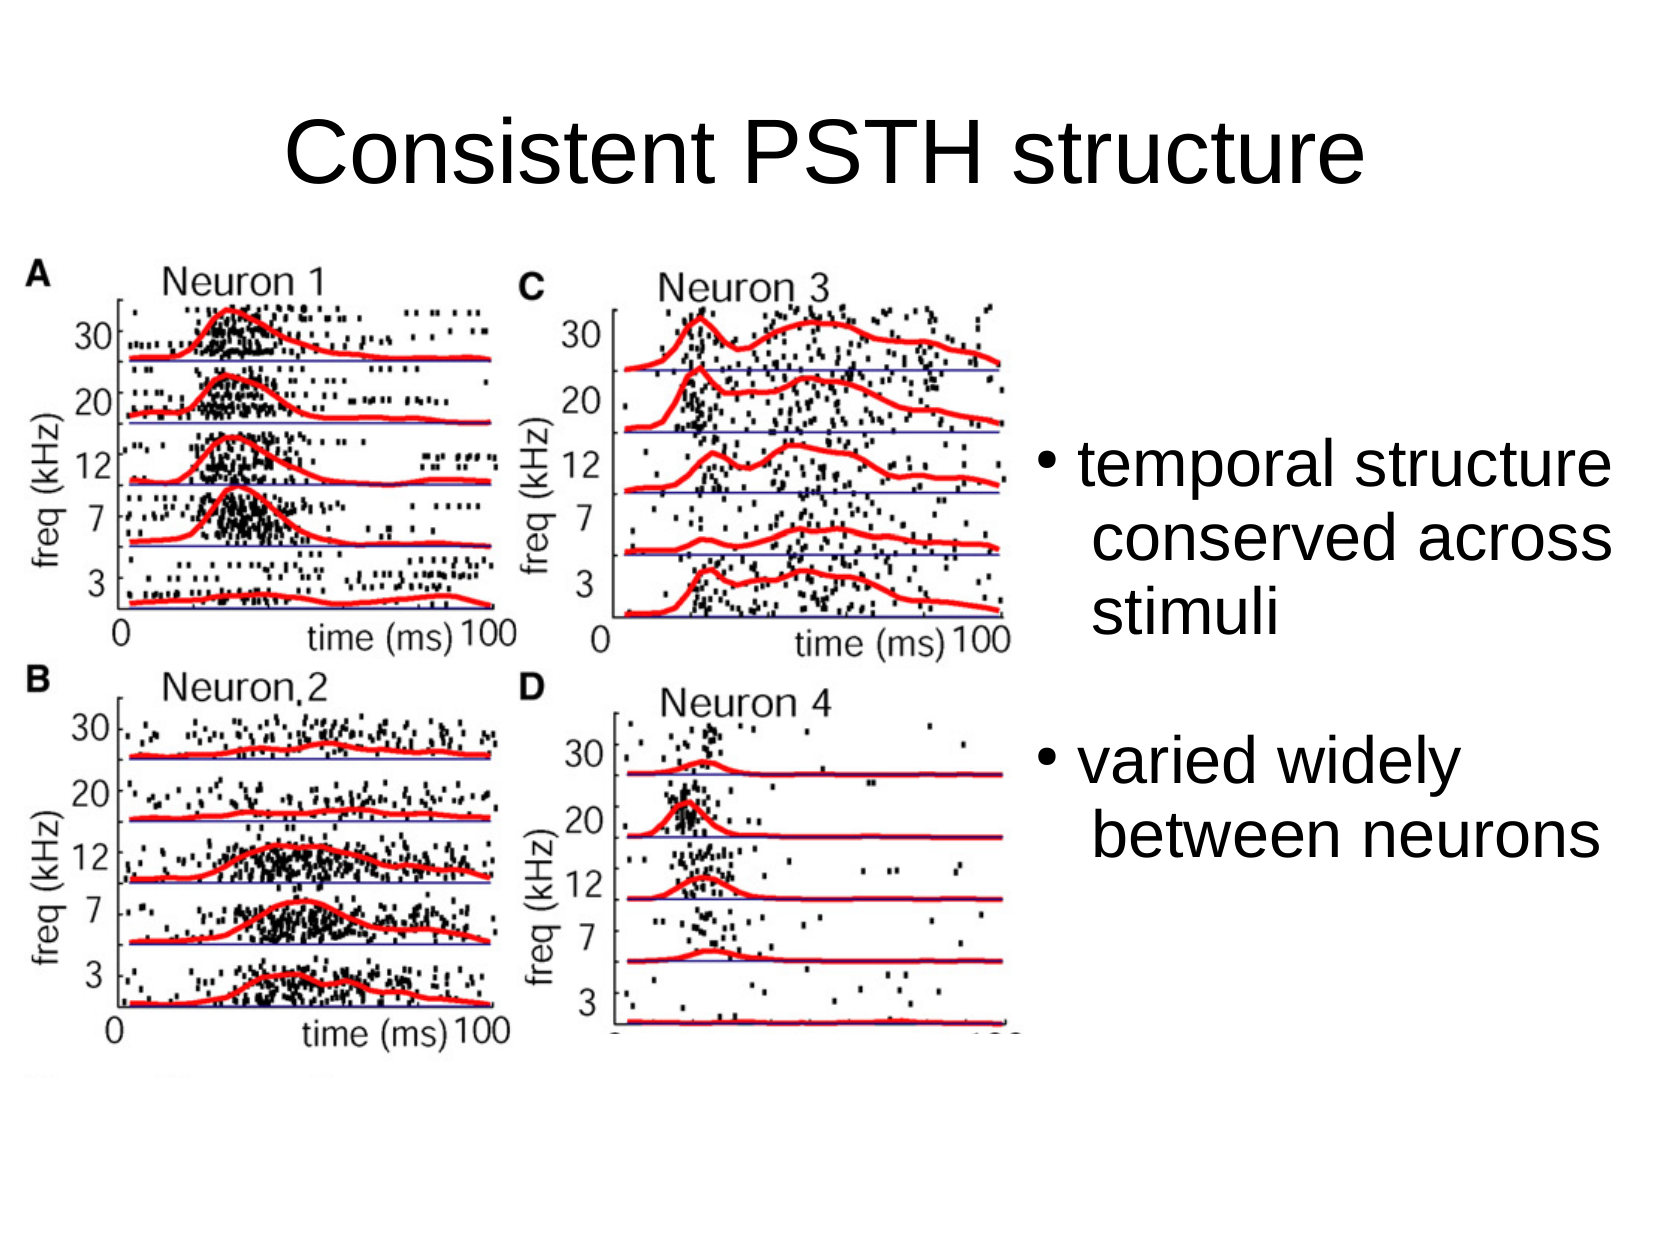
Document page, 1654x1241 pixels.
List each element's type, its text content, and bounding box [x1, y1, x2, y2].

title Consistent PSTH structure [82, 49, 1571, 257]
picture [23, 257, 1030, 1078]
text_box temporal structure conserved across stimuli varied widely between neurons [1035, 290, 1654, 1010]
